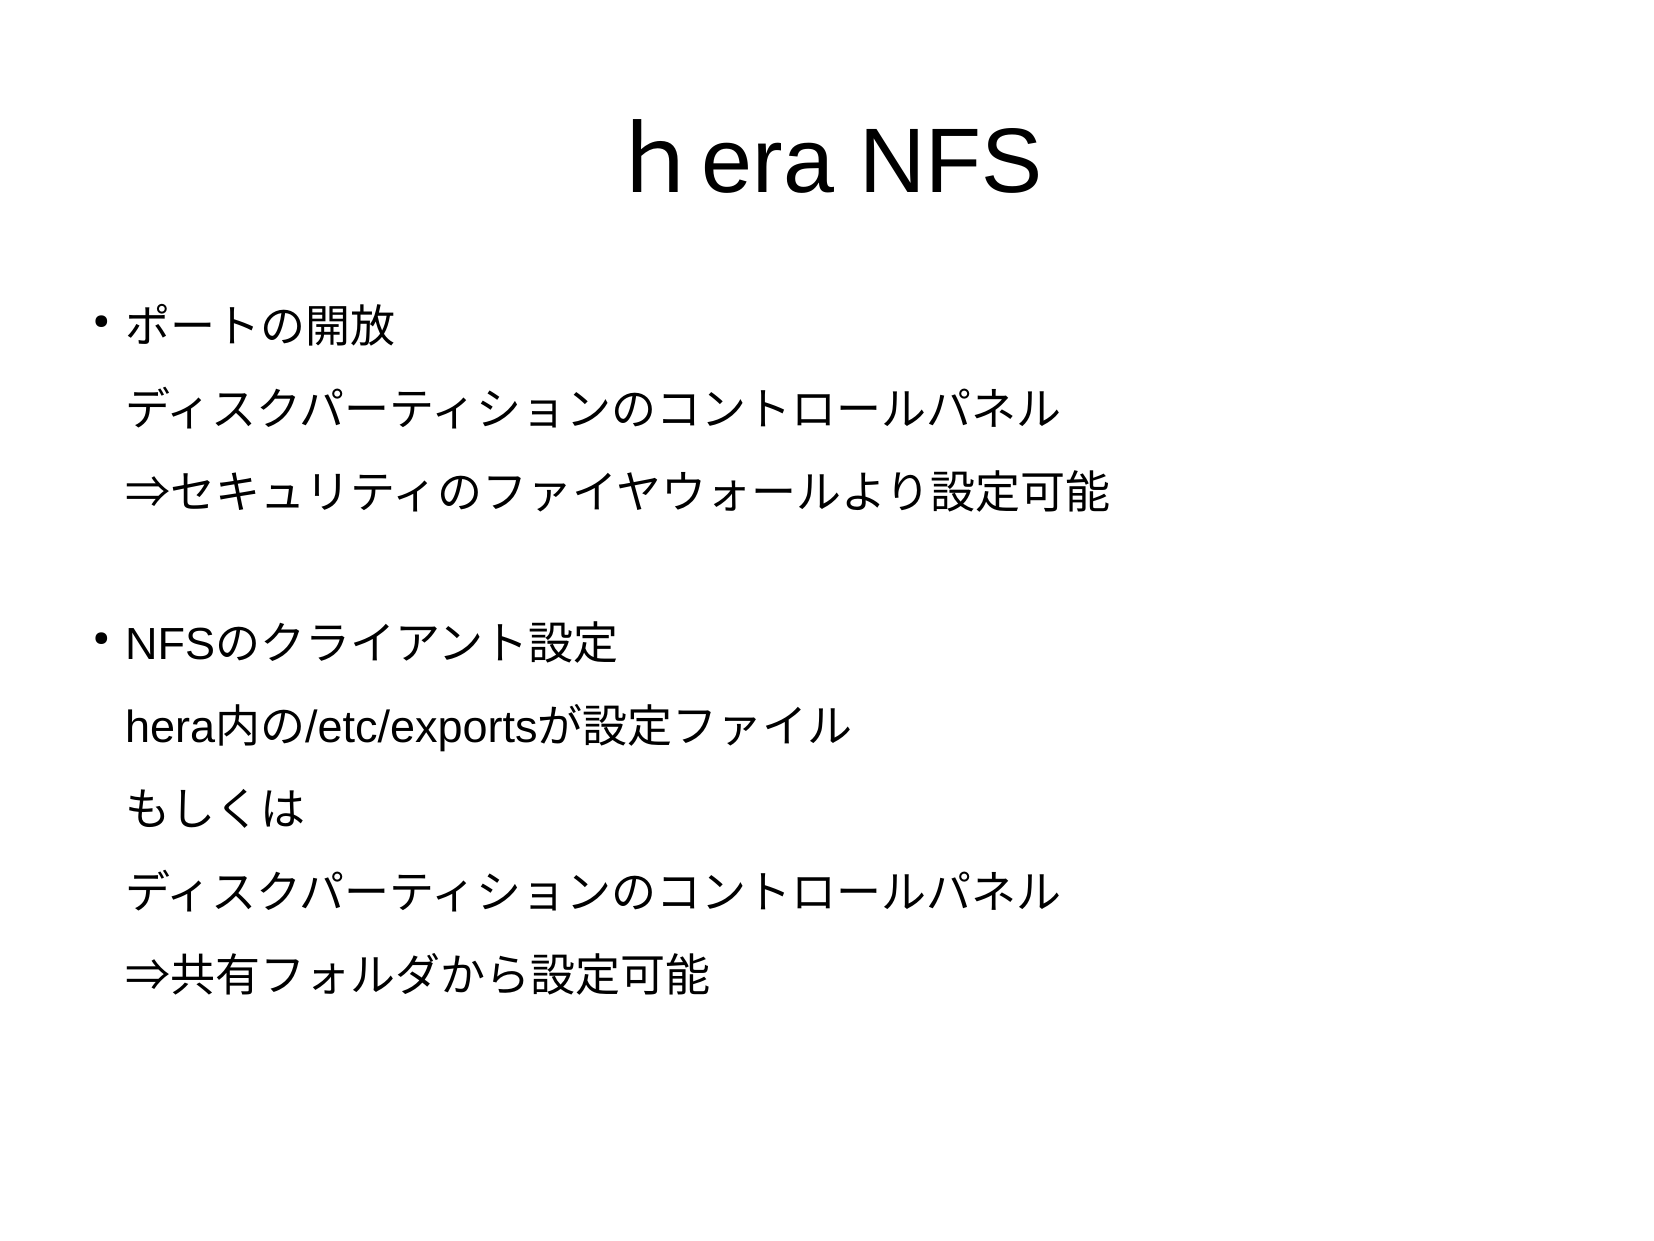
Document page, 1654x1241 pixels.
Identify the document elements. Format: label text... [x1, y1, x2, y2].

text_box [82, 290, 1571, 1241]
title ｈera NFS [82, 49, 1571, 257]
